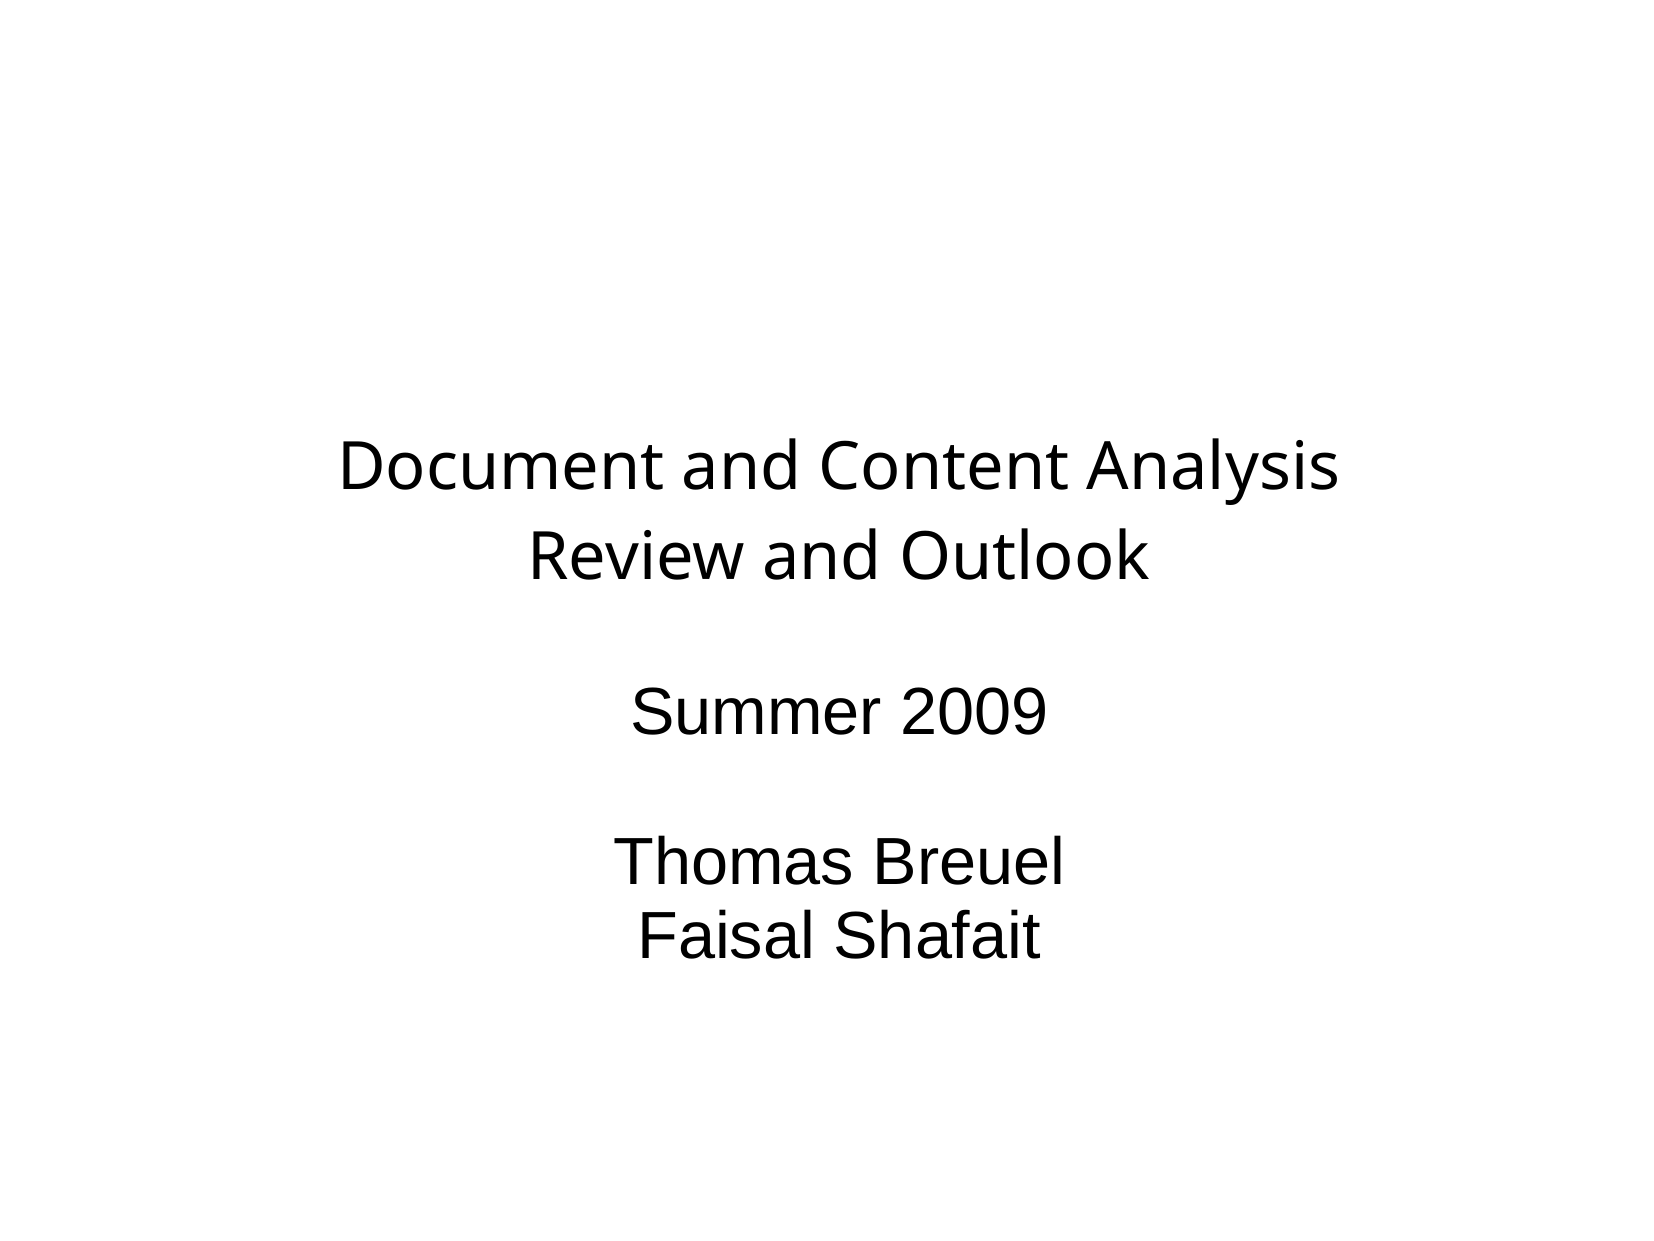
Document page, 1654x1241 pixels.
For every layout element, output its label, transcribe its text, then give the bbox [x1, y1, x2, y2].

subtitle Document and Content Analysis Review and Outlook Summer 2009 Thomas Breuel Faisal Shafait [25, 226, 1654, 1166]
